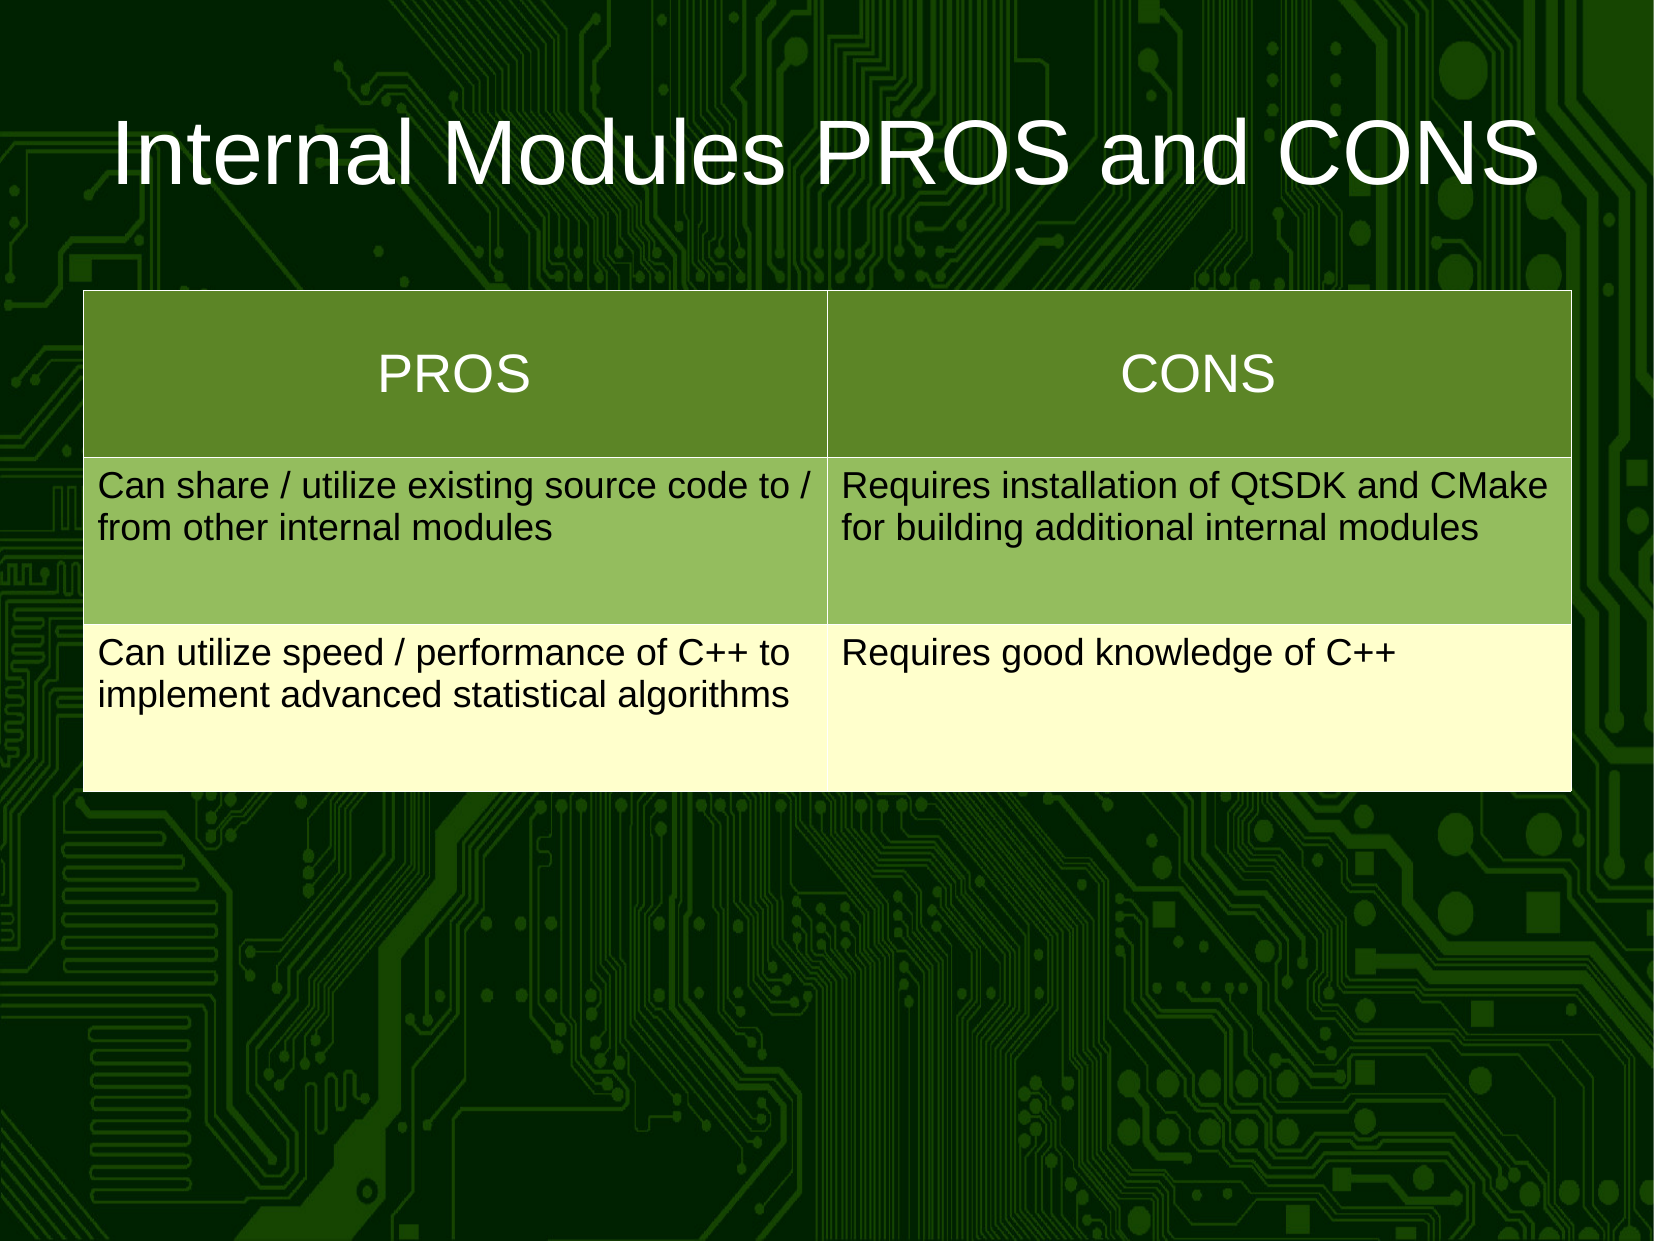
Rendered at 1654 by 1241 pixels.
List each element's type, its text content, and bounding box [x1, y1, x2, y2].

table_header PROS [84, 291, 827, 457]
table_header CONS [828, 291, 1571, 457]
picture [0, 0, 1654, 1241]
table_cell Can utilize speed / performance of C++ to implement advanced statistical algorithms [84, 625, 827, 791]
title Internal Modules PROS and CONS [82, 49, 1571, 257]
table_cell Can share / utilize existing source code to / from other internal modules [84, 458, 827, 624]
table_cell Requires good knowledge of C++ [828, 625, 1571, 791]
table_cell Requires installation of QtSDK and CMake for building additional internal modules [828, 458, 1571, 624]
